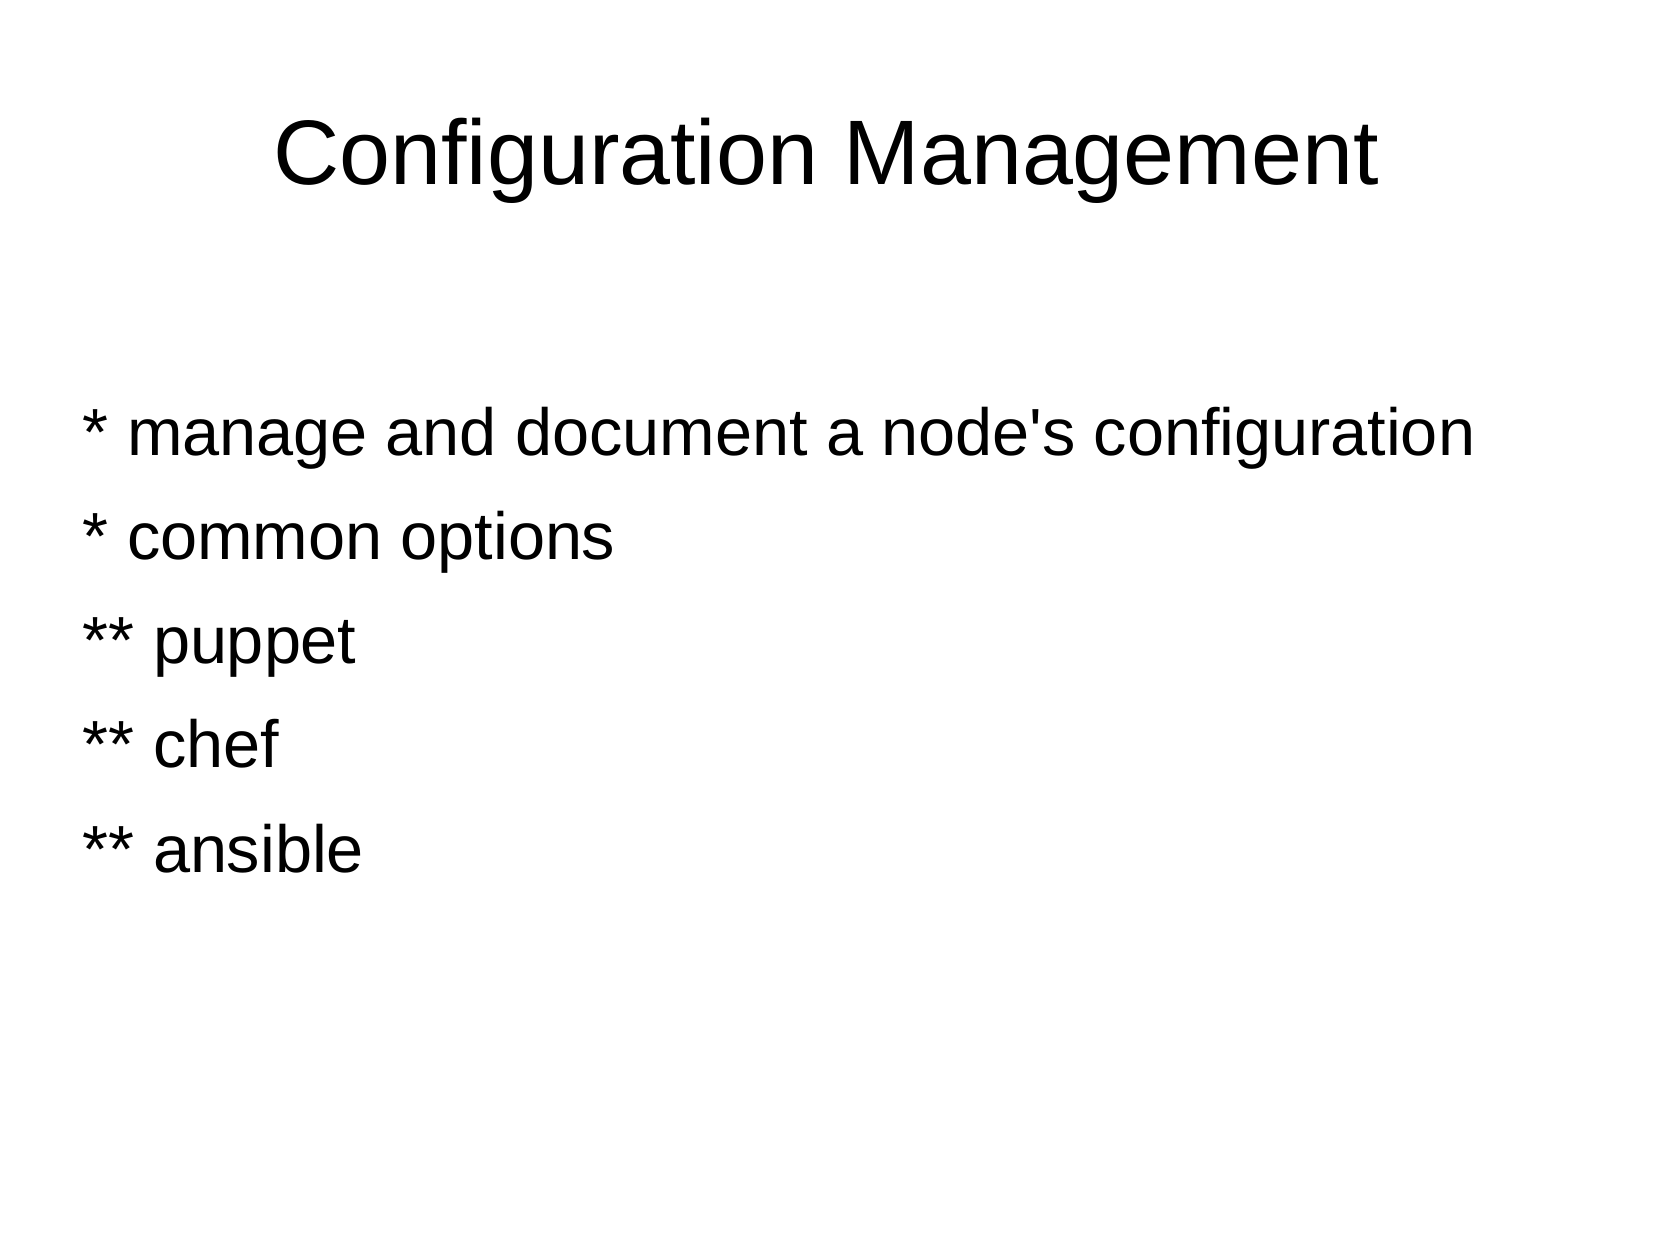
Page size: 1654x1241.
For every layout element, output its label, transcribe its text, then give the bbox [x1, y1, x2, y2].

list * manage and document a node's configuration * common options ** puppet ** chef ** ansible [82, 290, 1571, 1010]
title Configuration Management [82, 49, 1571, 257]
